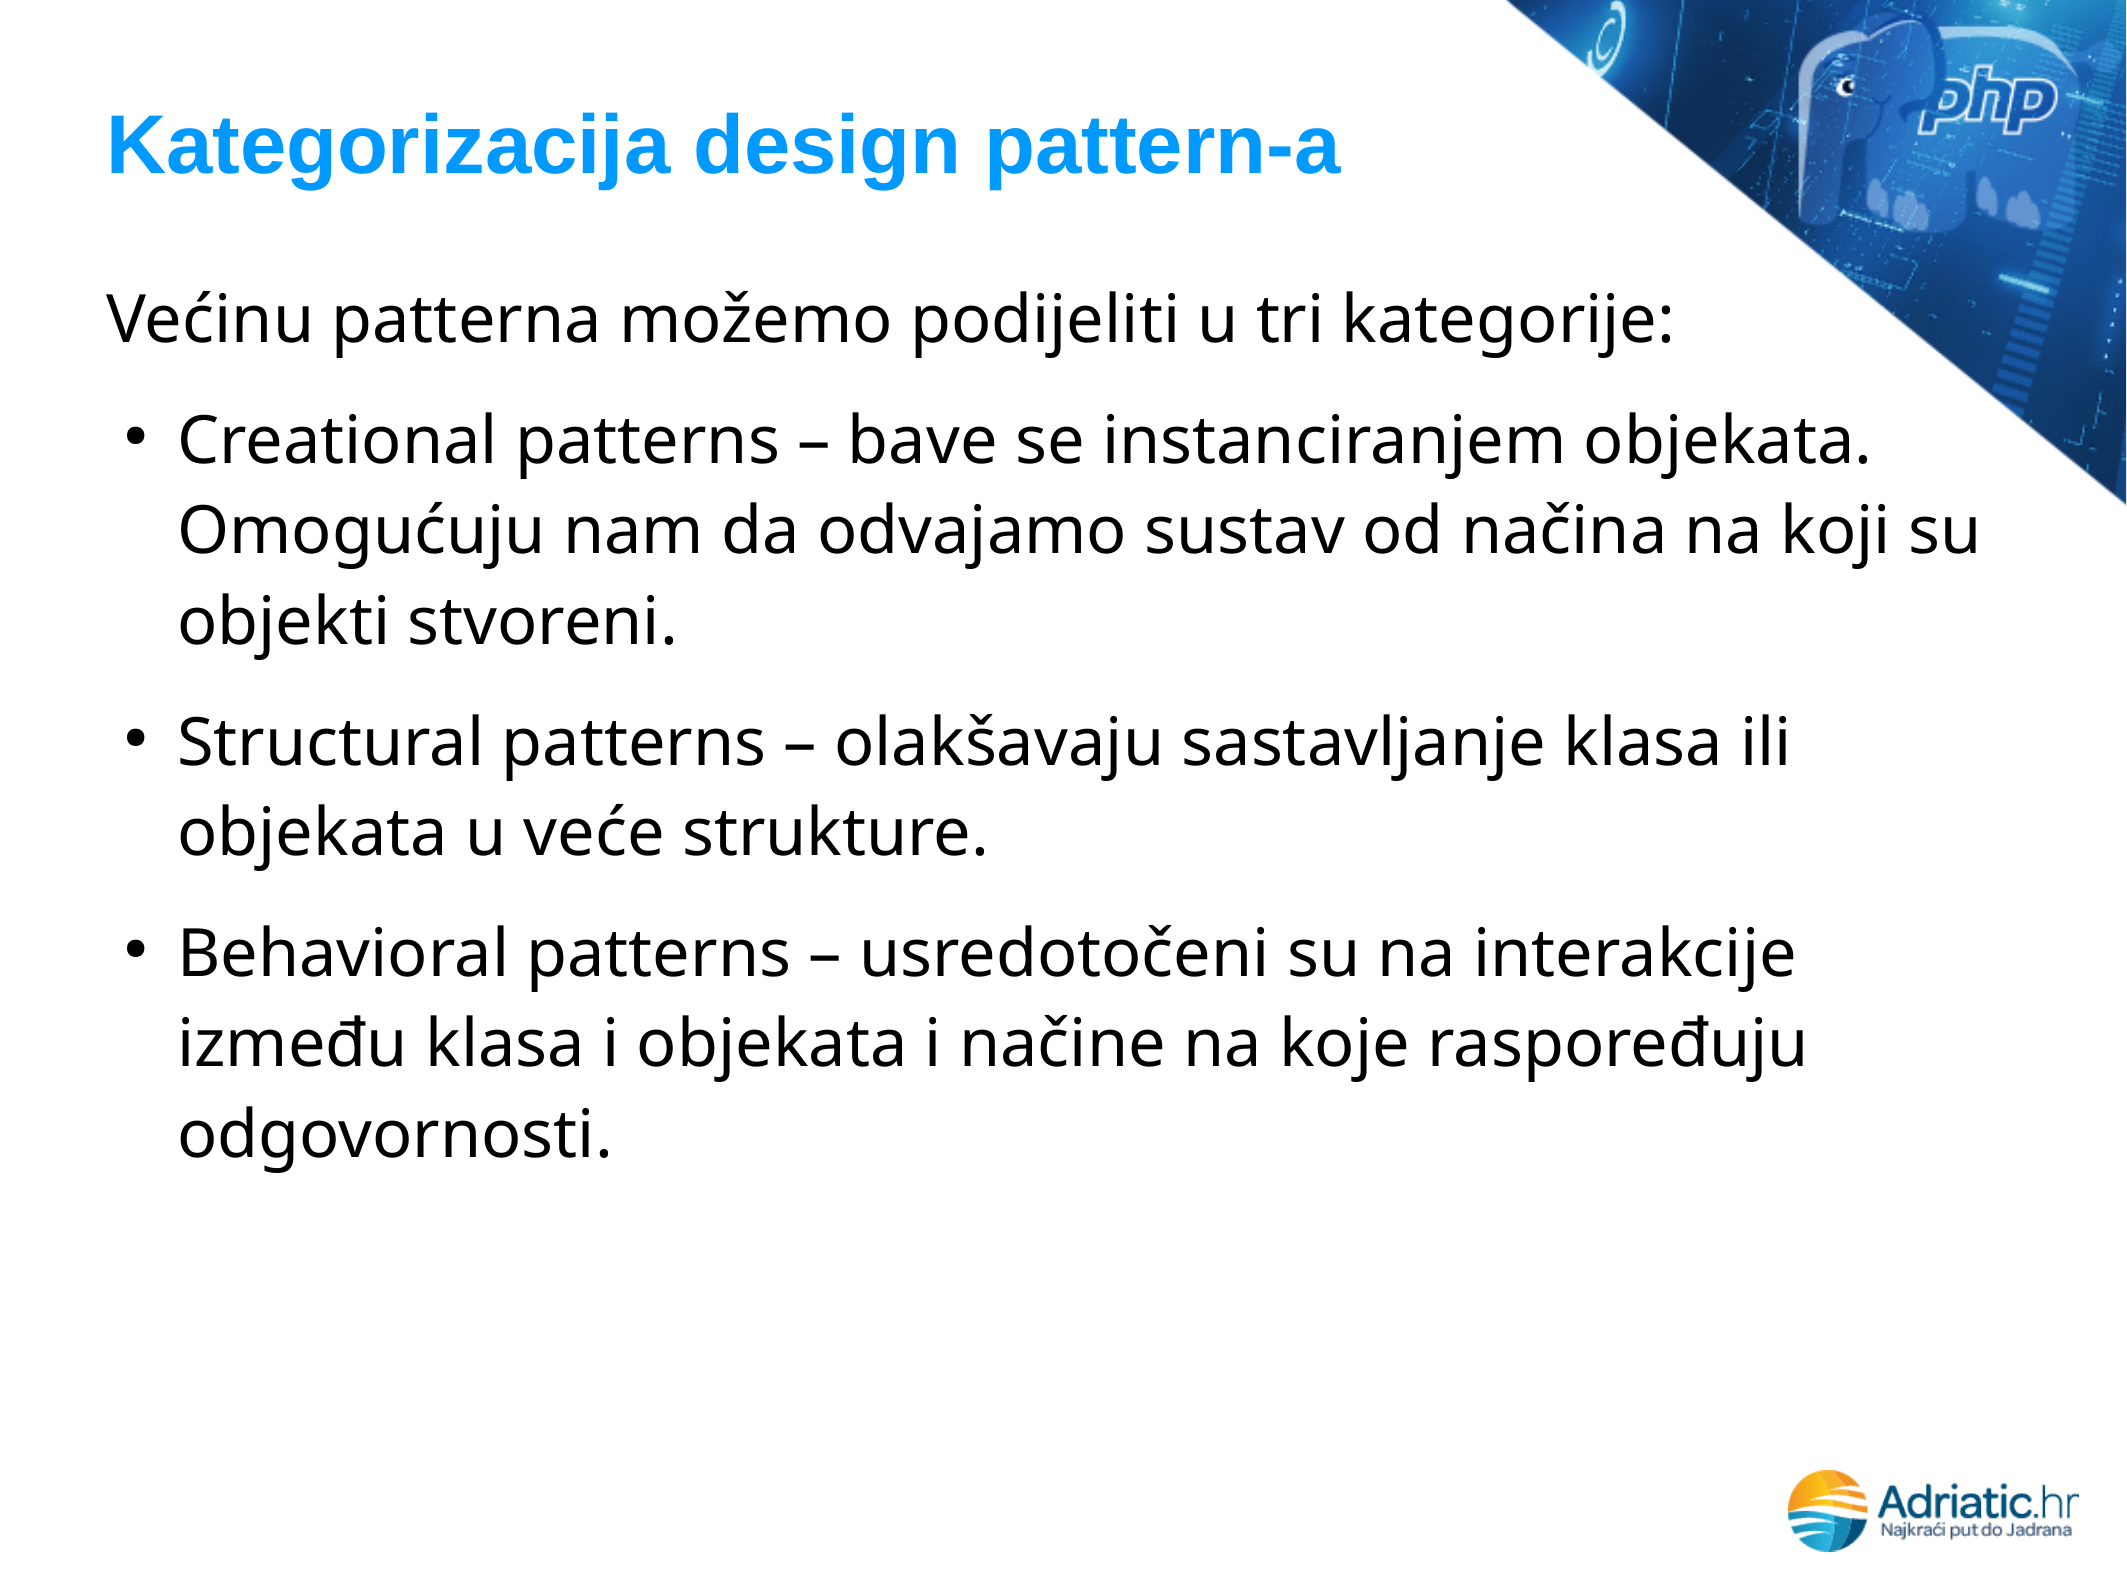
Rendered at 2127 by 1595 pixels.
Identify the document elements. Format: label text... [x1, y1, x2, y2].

picture [1788, 1470, 2079, 1552]
list Većinu patterna možemo podijeliti u tri kategorije: Creational patterns – bave se instanciranjem objekata. Omogućuju nam da odvajamo sustav od načina na koji su objekti stvoreni. Structural patterns – olakšavaju sastavljanje klasa ili objekata u veće strukture. Behavioral patterns – usredotočeni su na interakcije između klasa i objekata i načine na koje raspoređuju odgovornosti. [106, 271, 2020, 1453]
picture [1505, 0, 2127, 625]
title Kategorizacija design pattern-a [106, 70, 1630, 219]
